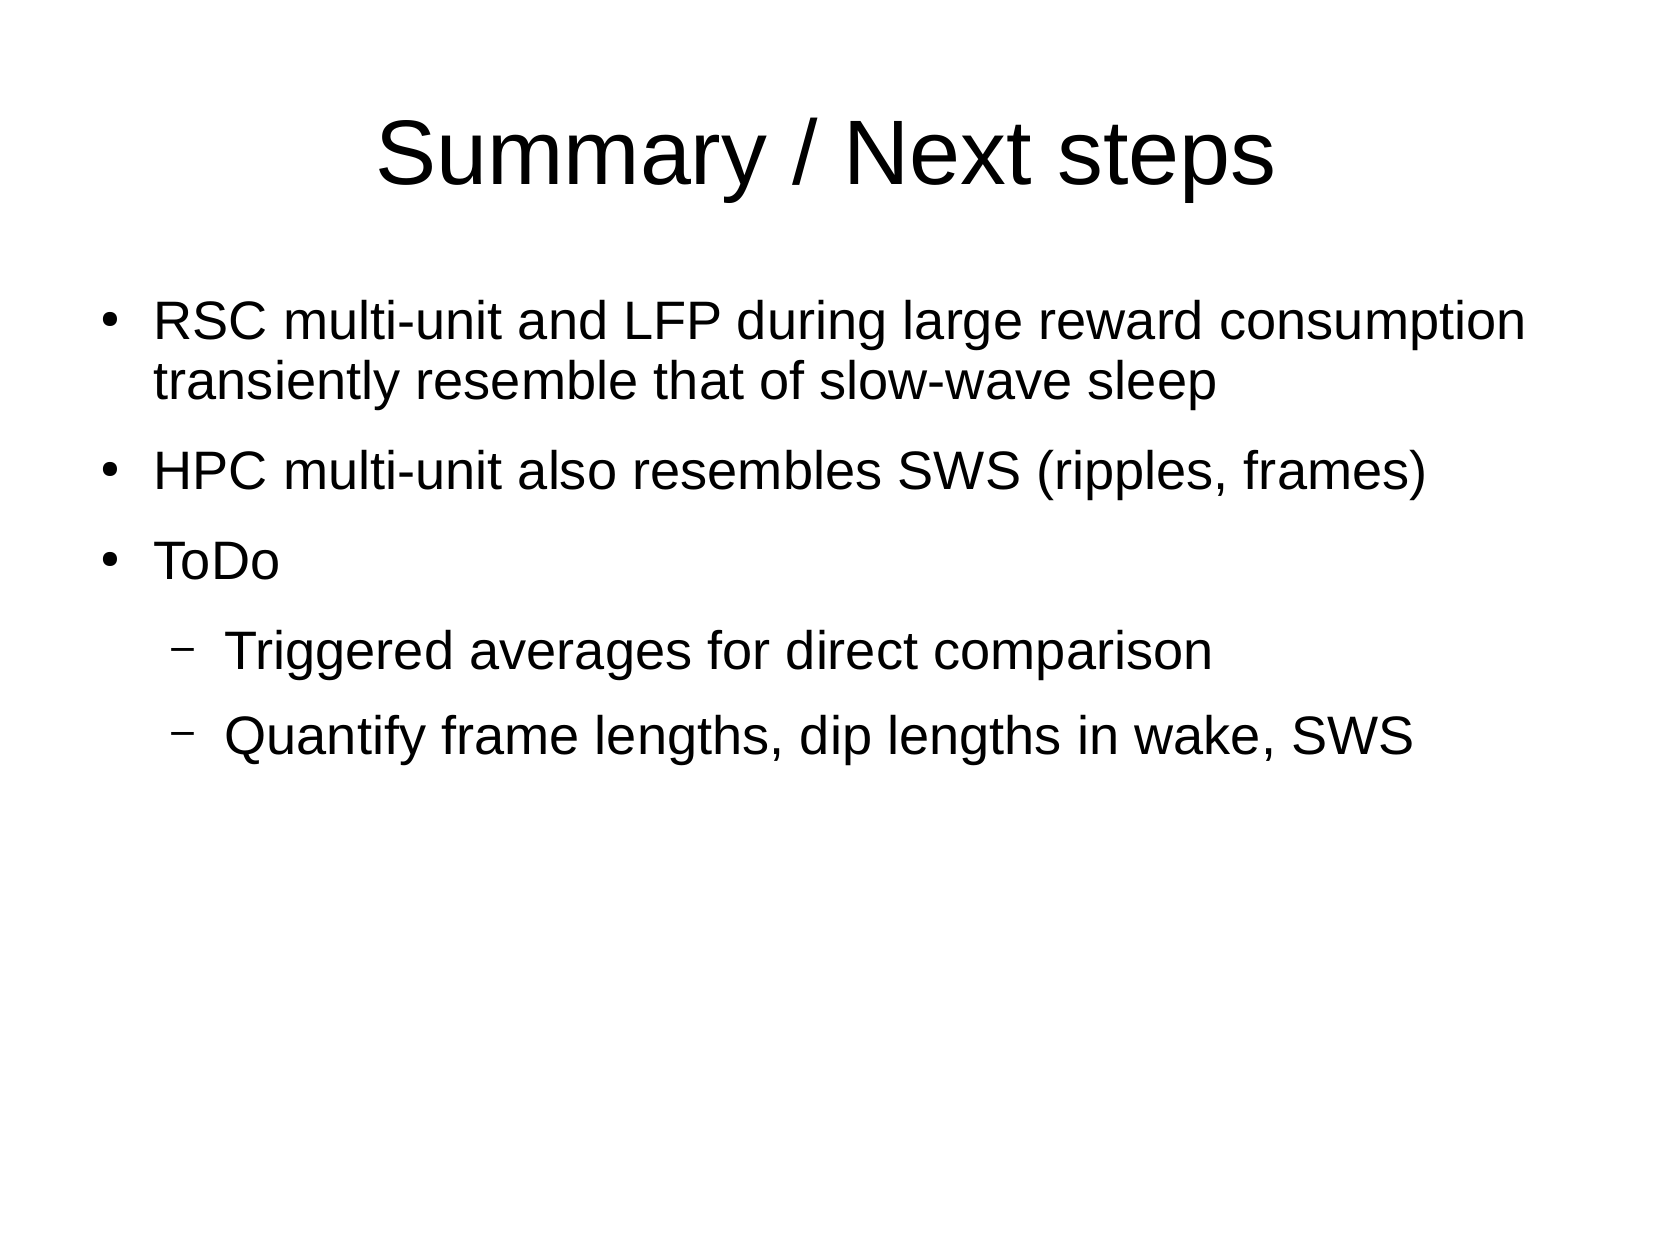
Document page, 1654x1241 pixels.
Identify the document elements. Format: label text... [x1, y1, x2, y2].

list RSC multi-unit and LFP during large reward consumption transiently resemble that of slow-wave sleep HPC multi-unit also resembles SWS (ripples, frames) ToDo Triggered averages for direct comparison Quantify frame lengths, dip lengths in wake, SWS [82, 290, 1538, 1010]
title Summary / Next steps [82, 49, 1571, 257]
